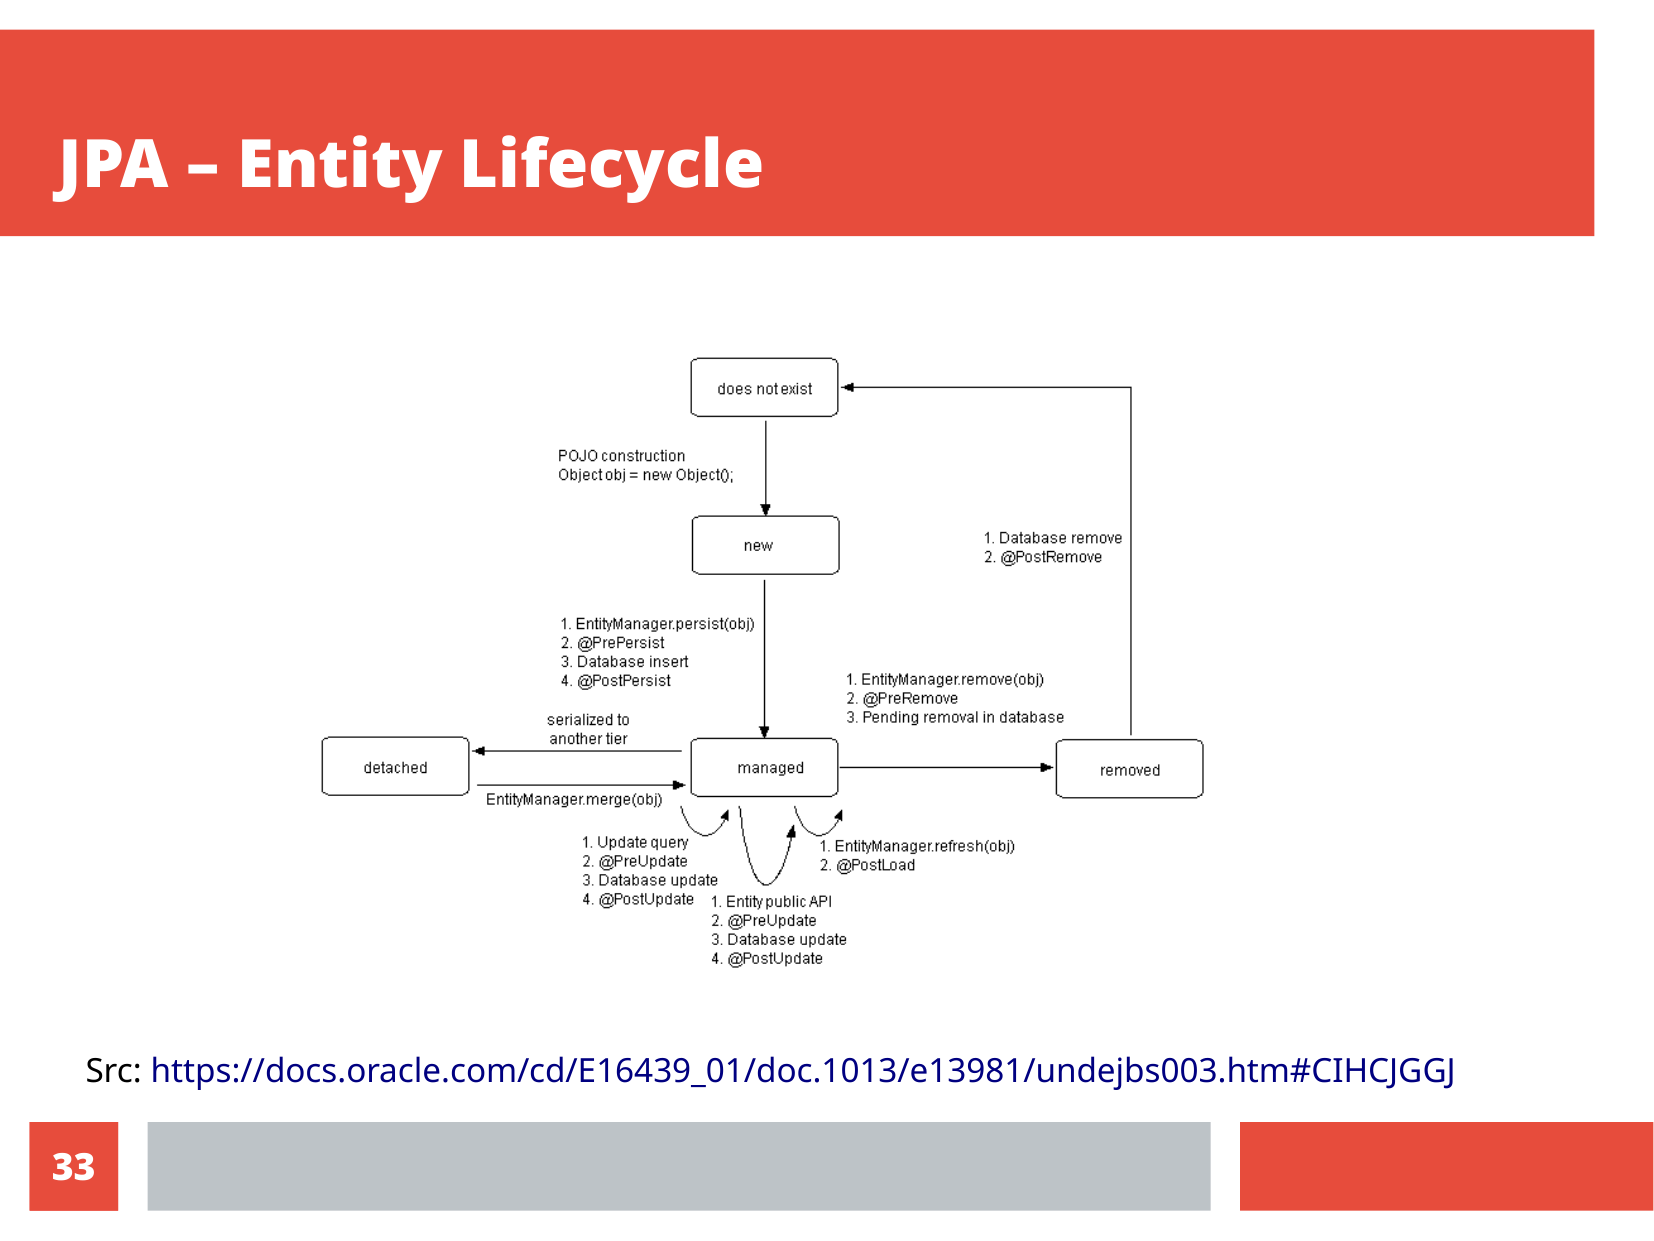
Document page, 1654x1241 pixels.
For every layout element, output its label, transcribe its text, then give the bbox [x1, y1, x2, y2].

picture [318, 354, 1205, 969]
text_box Src: https://docs.oracle.com/cd/E16439_01/doc.1013/e13981/undejbs003.htm#CIHCJGGJ [70, 1039, 1654, 1099]
title JPA – Entity Lifecycle [59, 59, 1595, 207]
